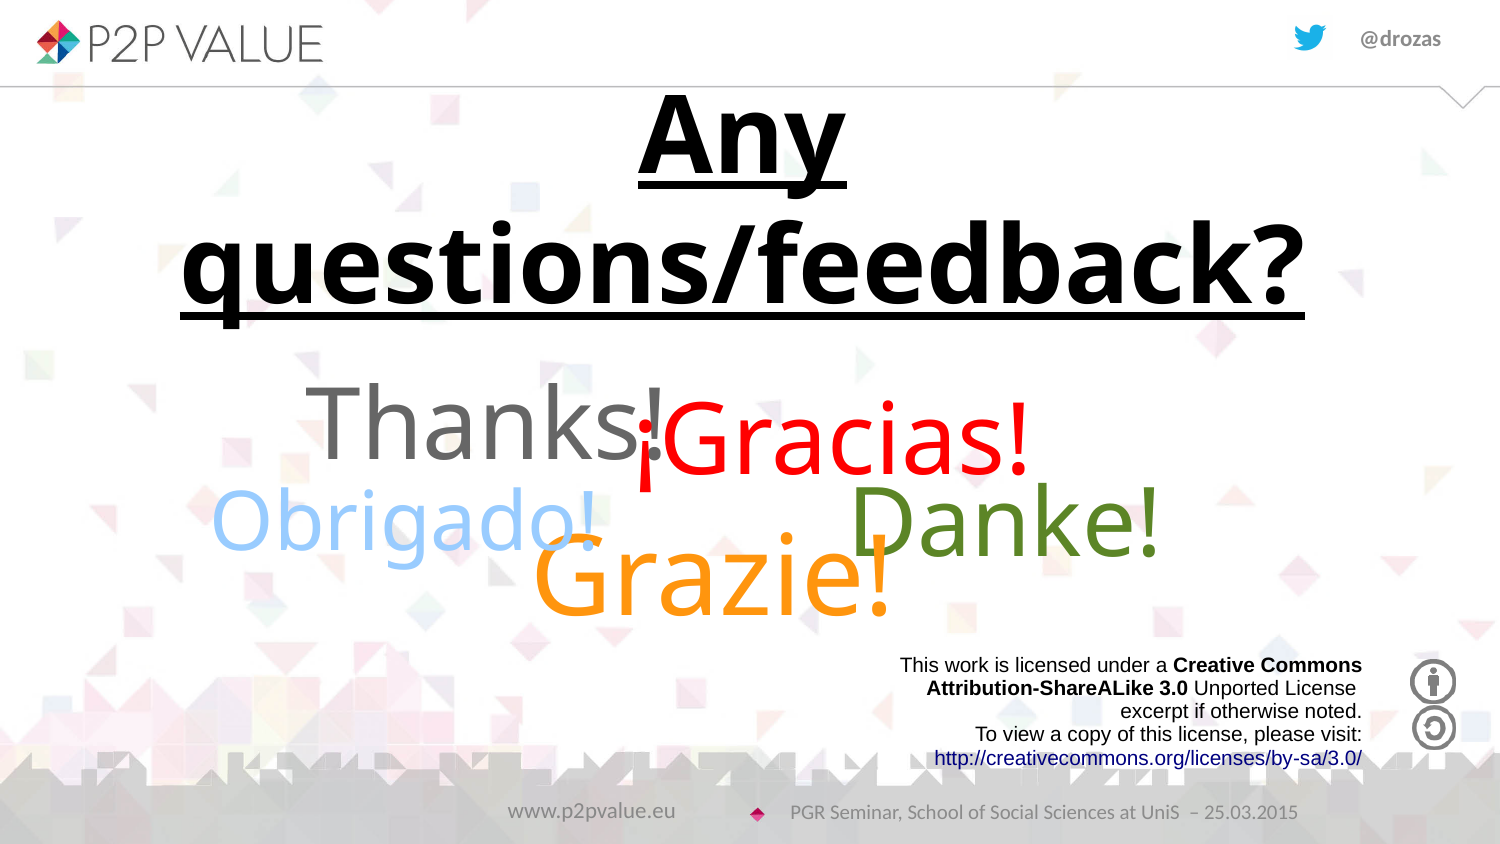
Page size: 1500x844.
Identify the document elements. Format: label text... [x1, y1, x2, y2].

text_box This work is licensed under a Creative Commons Attribution-ShareALike 3.0 Unported License excerpt if otherwise noted. To view a copy of this license, please visit: http://creativecommons.org/licenses/by-sa/3.0/ [885, 645, 1378, 801]
title Any questions/feedback? [150, 15, 1336, 376]
title Obrigado! [195, 420, 616, 616]
text_box www.p2pvalue.eu [501, 789, 720, 829]
title Grazie! [510, 541, 916, 661]
title ¡Gracias! [585, 376, 1081, 541]
picture [0, 0, 1500, 844]
title Danke! [916, 420, 1201, 616]
text_box @drozas [1333, 15, 1455, 60]
text_box PGR Seminar, School of Social Sciences at UniS – 25.03.2015 [777, 788, 1470, 834]
title Thanks! [270, 376, 585, 420]
